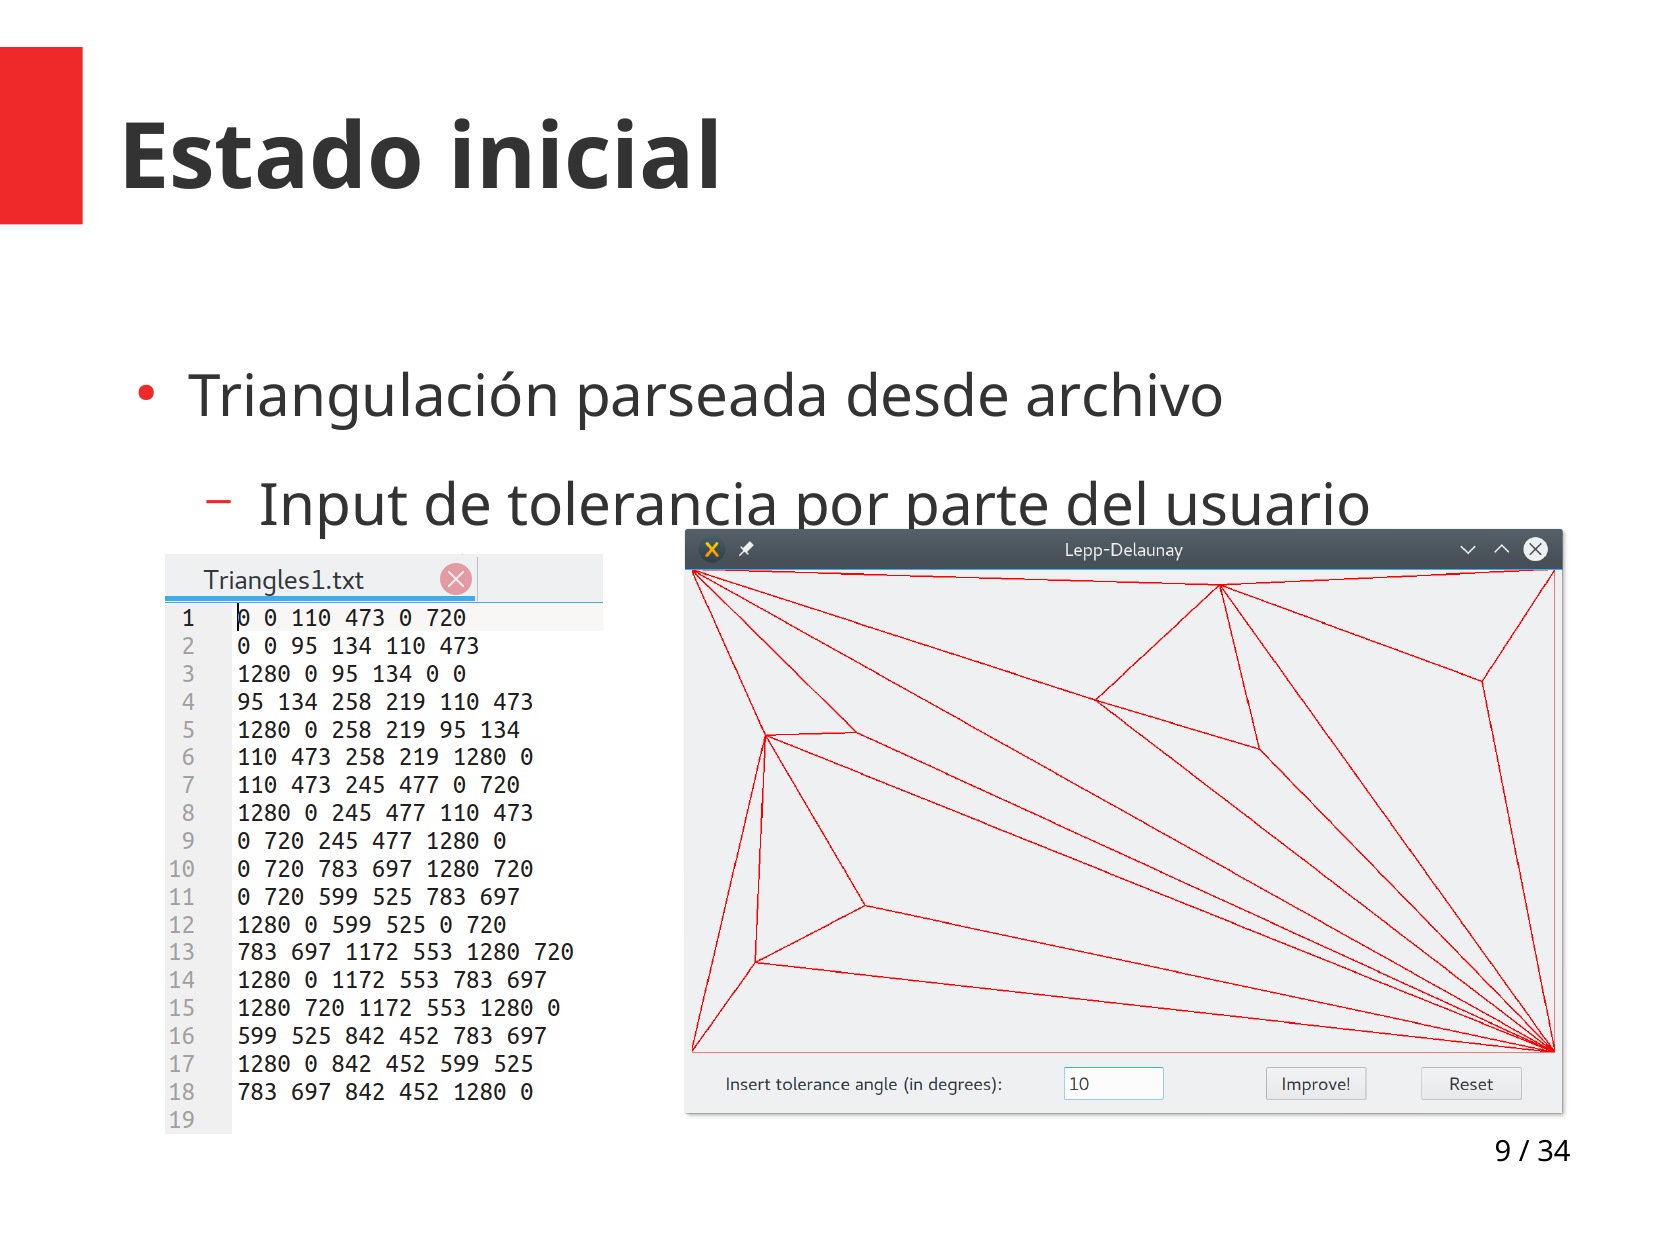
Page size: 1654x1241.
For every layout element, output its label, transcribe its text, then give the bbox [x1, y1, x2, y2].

picture [165, 554, 603, 1134]
picture [680, 524, 1571, 1123]
list Triangulación parseada desde archivo Input de tolerancia por parte del usuario [118, 354, 1536, 1074]
title Estado inicial [118, 49, 1571, 257]
